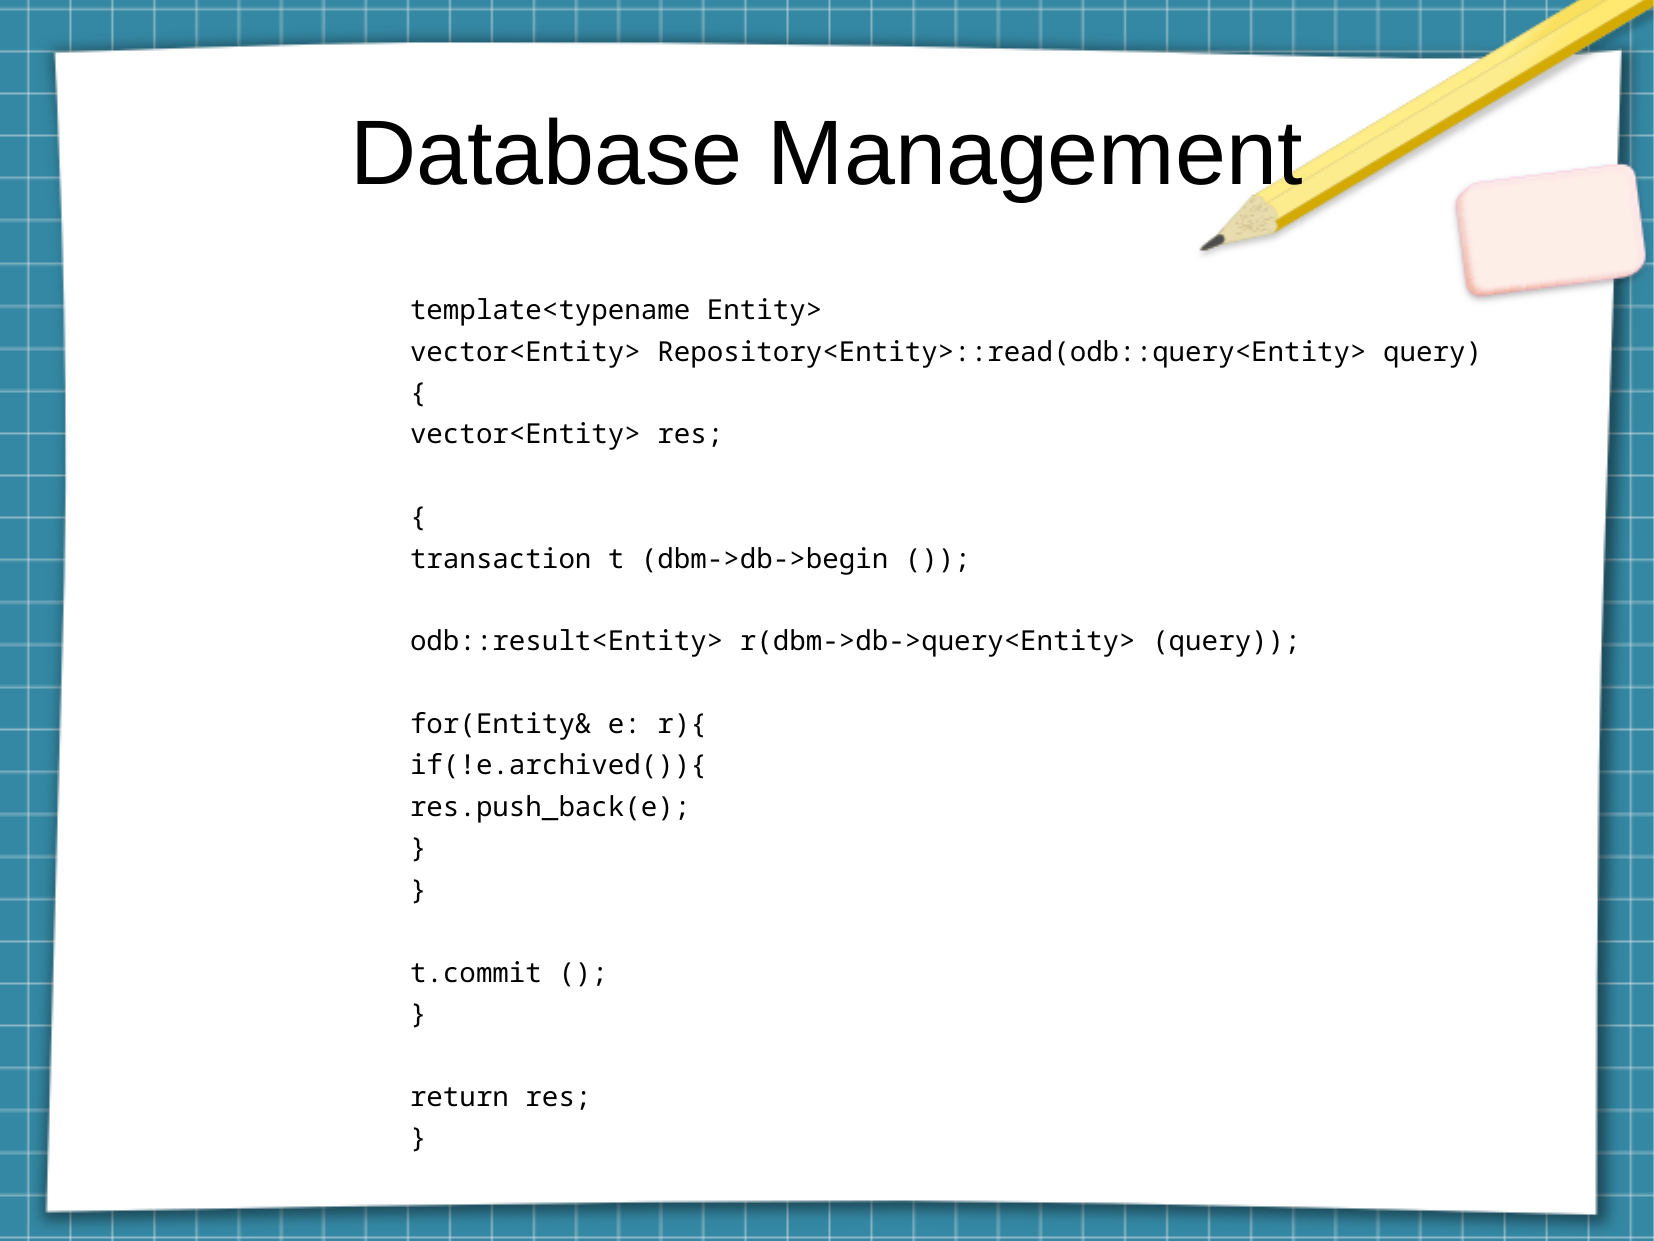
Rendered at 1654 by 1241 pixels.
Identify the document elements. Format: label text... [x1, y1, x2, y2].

list template<typename Entity> vector<Entity> Repository<Entity>::read(odb::query<Entity> query) { vector<Entity> res; { transaction t (dbm->db->begin ()); odb::result<Entity> r(dbm->db->query<Entity> (query)); for(Entity& e: r){ if(!e.archived()){ res.push_back(e); } } t.commit (); } return res; } [82, 290, 1571, 1170]
picture [0, 0, 1654, 1241]
title Database Management [82, 49, 1571, 257]
